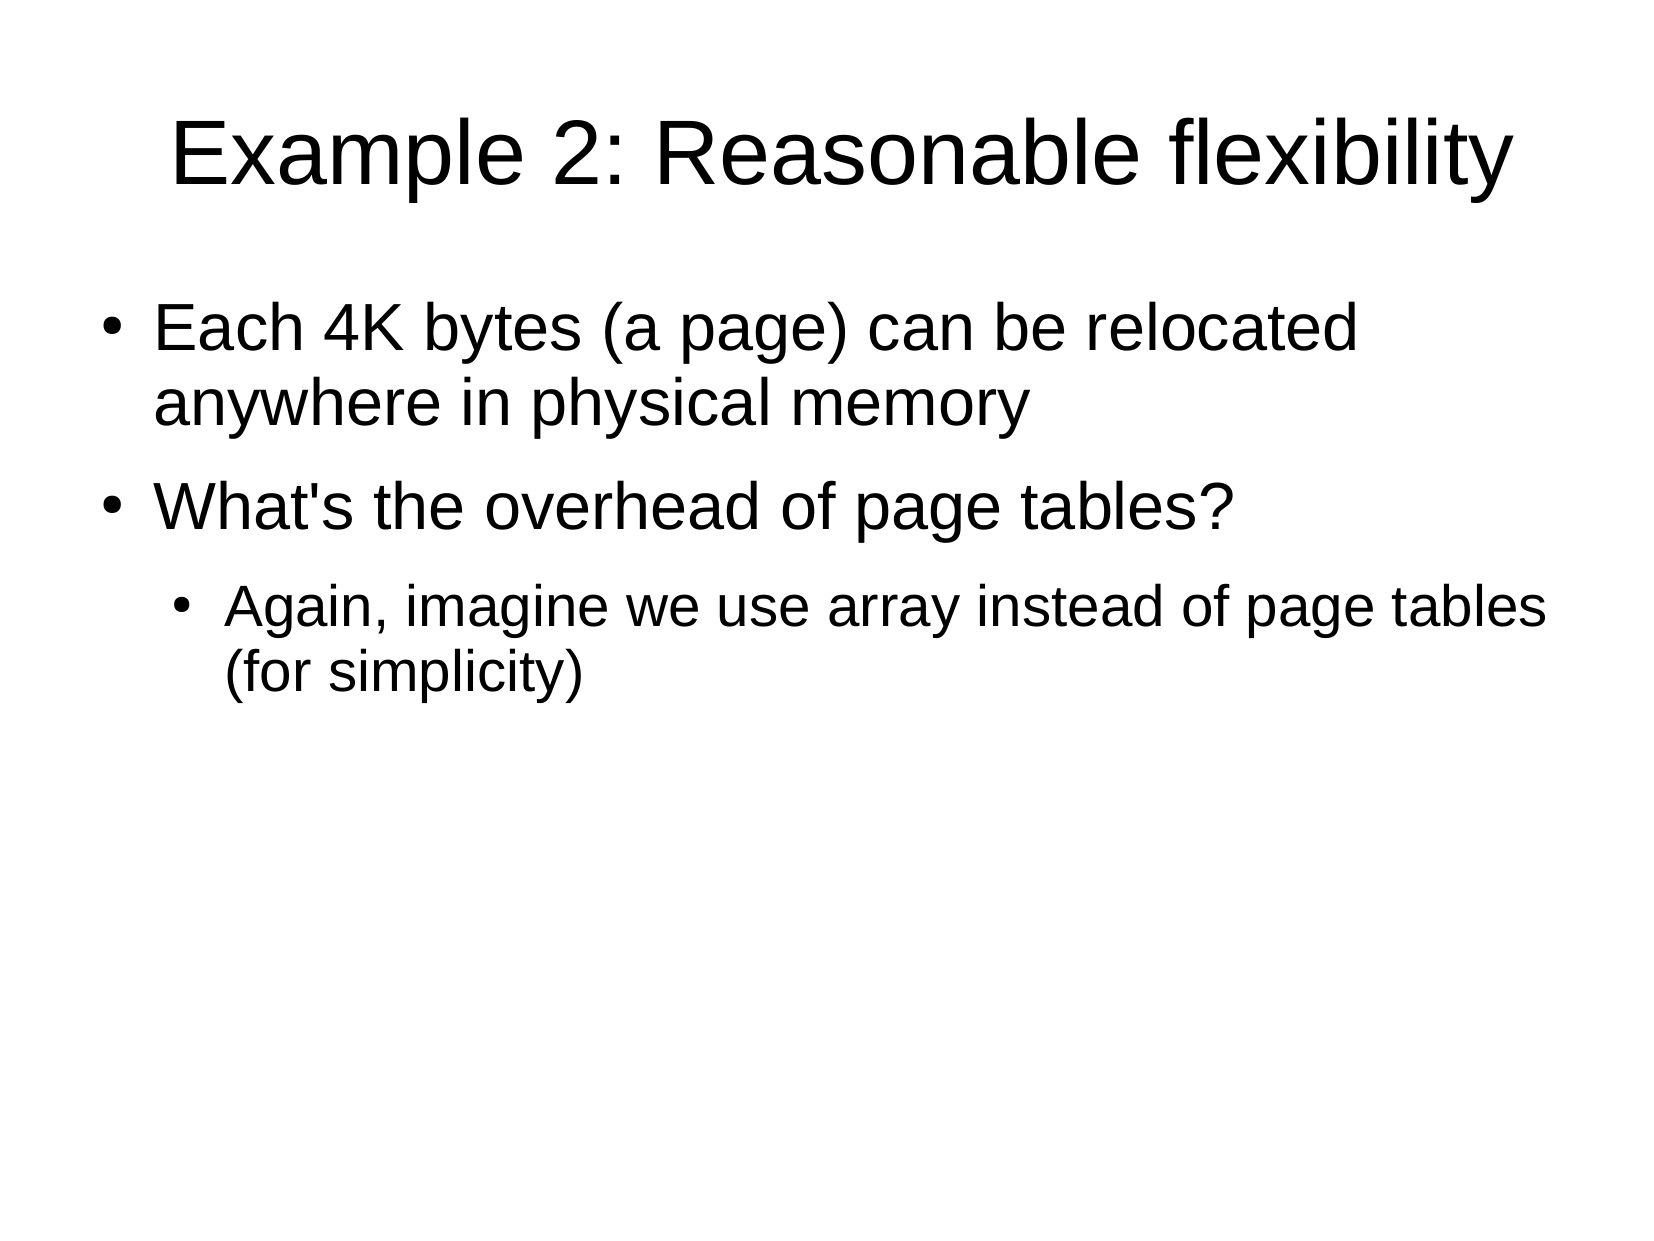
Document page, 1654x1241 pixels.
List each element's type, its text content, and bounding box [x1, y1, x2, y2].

title Example 2: Reasonable flexibility [82, 49, 1571, 257]
list Each 4K bytes (a page) can be relocated anywhere in physical memory What's the overhead of page tables? Again, imagine we use array instead of page tables (for simplicity) [82, 290, 1571, 1010]
